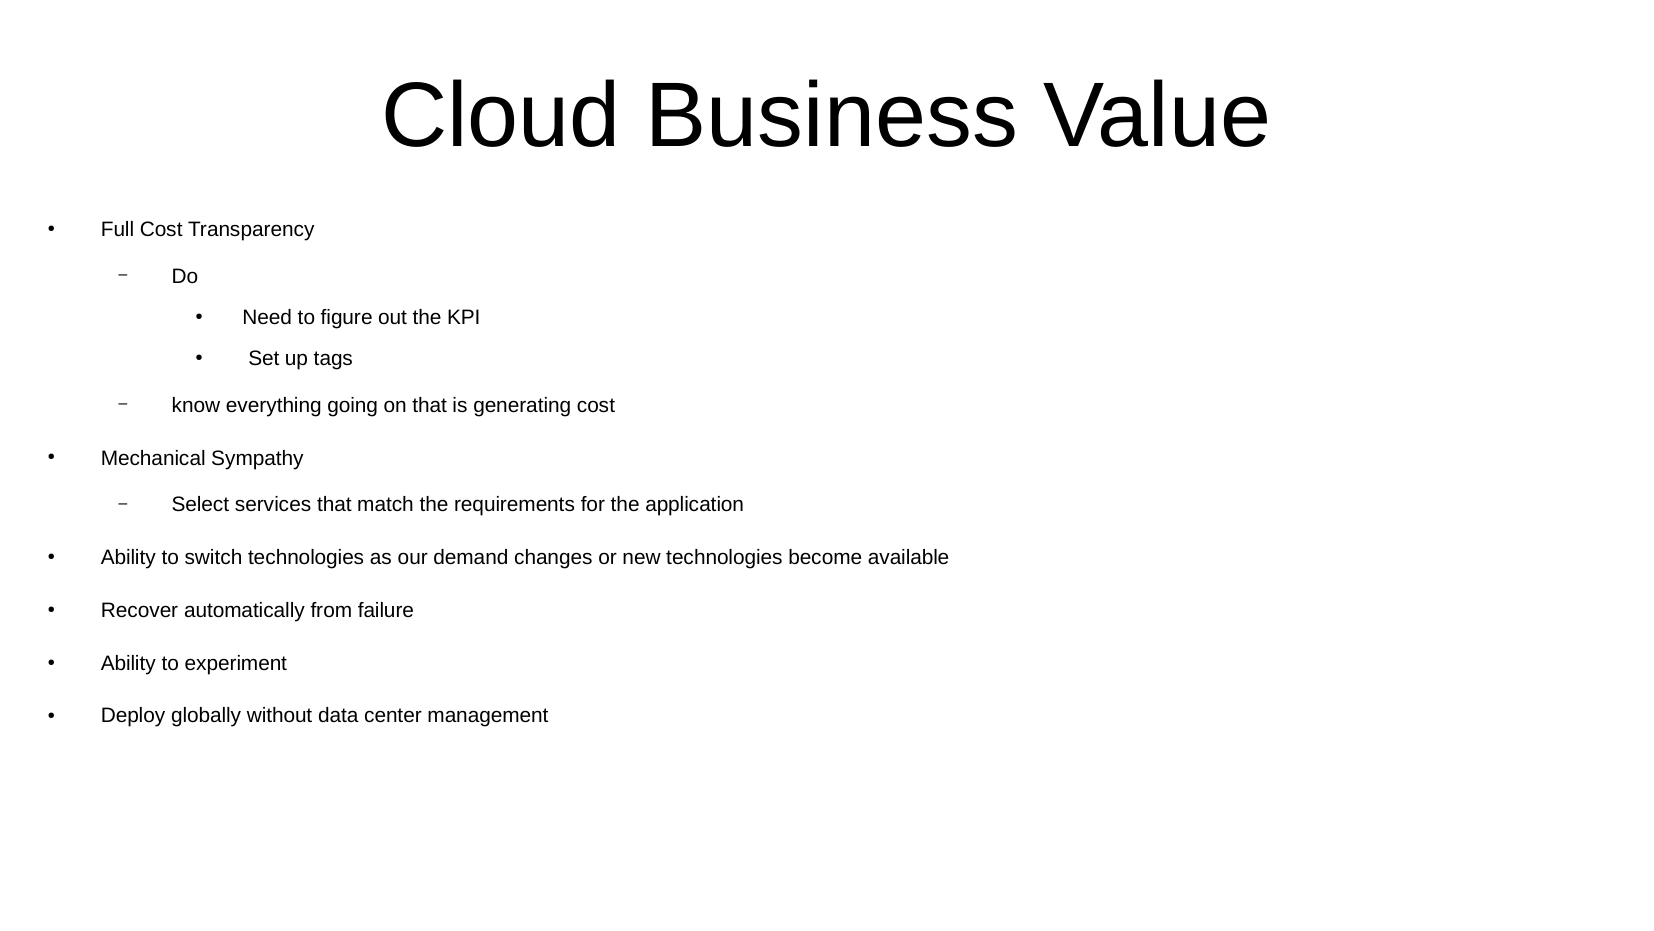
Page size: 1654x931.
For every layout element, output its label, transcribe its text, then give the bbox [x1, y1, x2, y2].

list Full Cost Transparency Do Need to figure out the KPI Set up tags know everything going on that is generating cost Mechanical Sympathy Select services that match the requirements for the application Ability to switch technologies as our demand changes or new technologies become available Recover automatically from failure Ability to experiment Deploy globally without data center management [30, 217, 1571, 916]
title Cloud Business Value [82, 37, 1571, 193]
